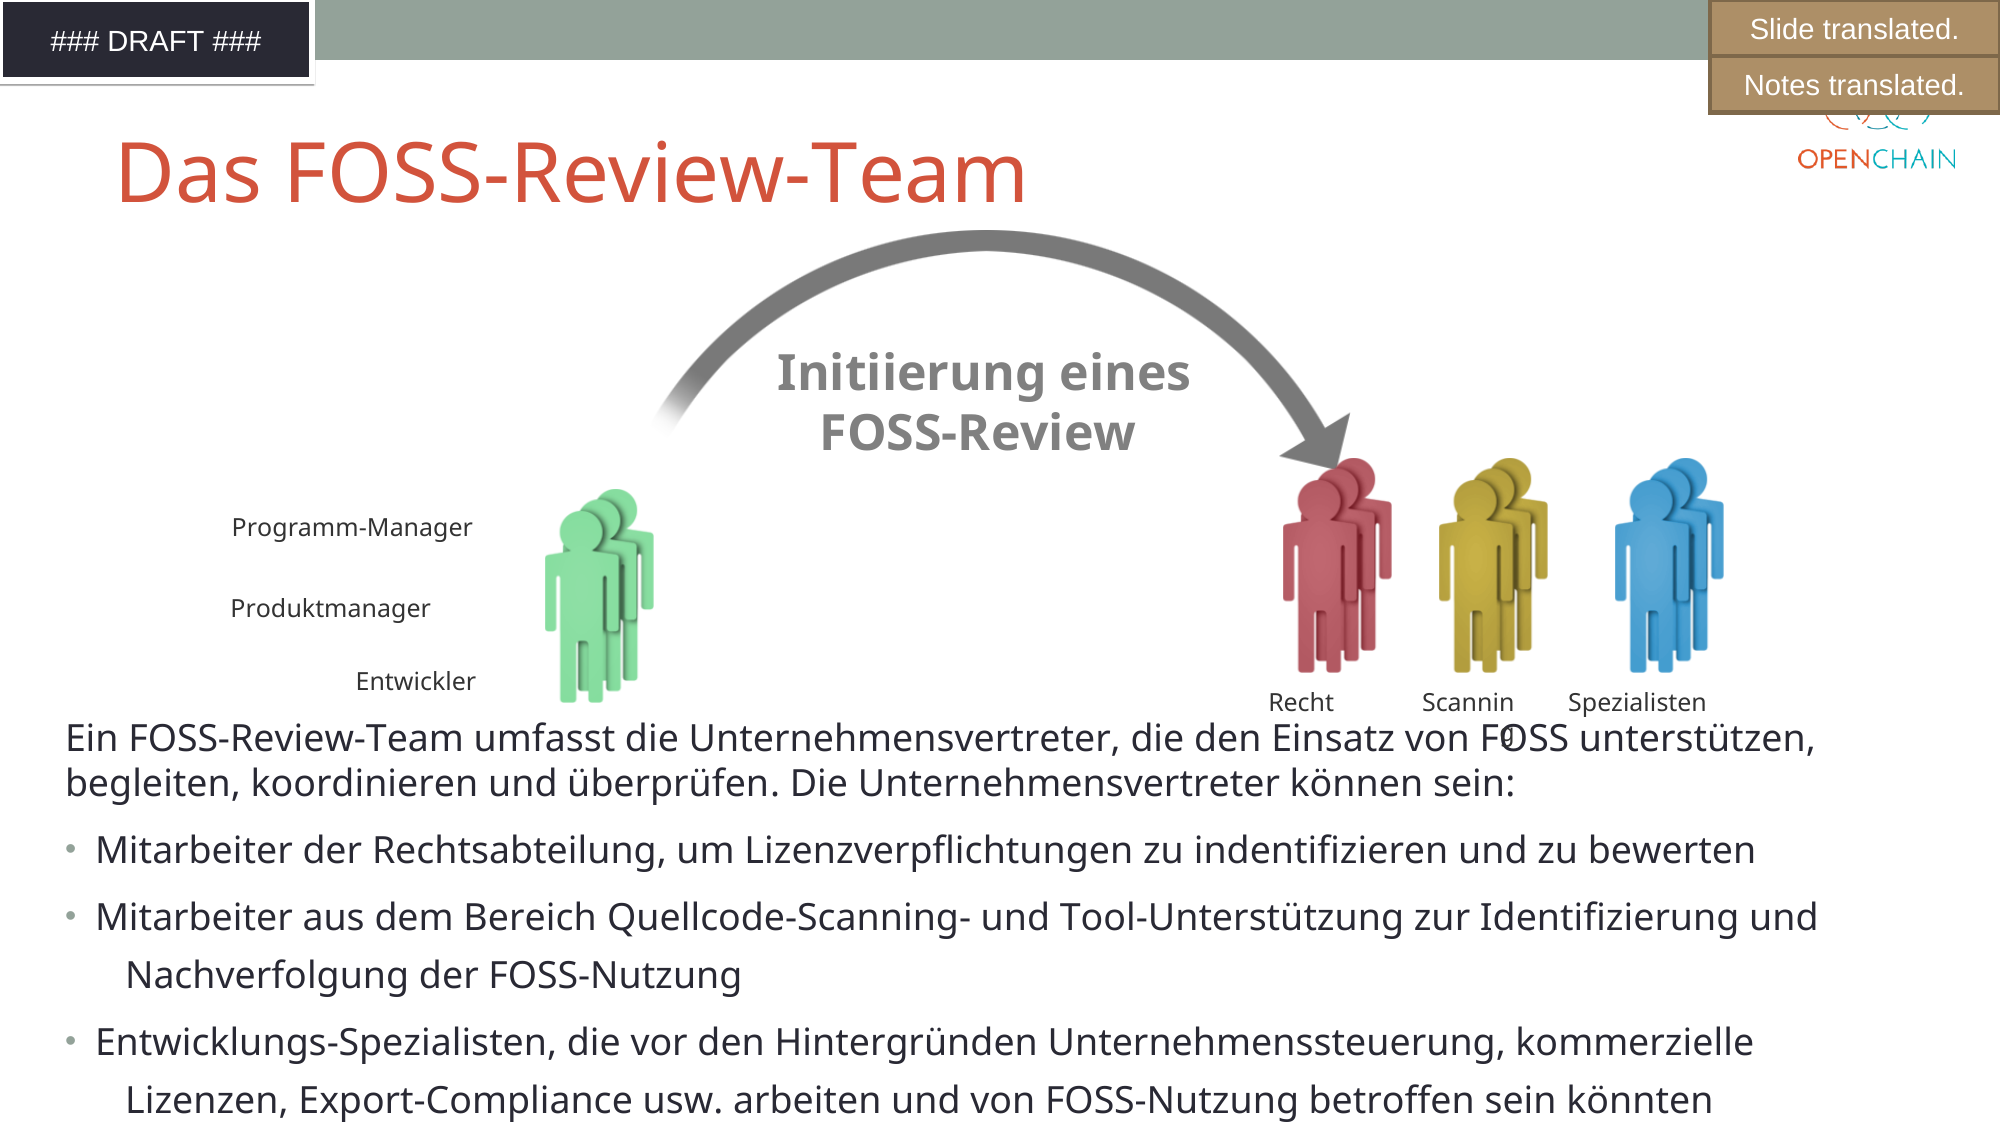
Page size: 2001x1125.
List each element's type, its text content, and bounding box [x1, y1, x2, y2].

text_box Produktmanager [215, 585, 528, 631]
text_box Initiierung eines FOSS-Review [760, 333, 1210, 470]
text_box Slide translated. [1710, 0, 2000, 56]
text_box Notes translated. [1710, 56, 2000, 113]
text_box Entwickler [340, 657, 528, 703]
picture [1615, 458, 1724, 673]
list Ein FOSS-Review-Team umfasst die Unternehmensvertreter, die den Einsatz von FOSS unterstützen, begleiten, koordinieren und überprüfen. Die Unternehmensvertreter können sein: Mitarbeiter der Rechtsabteilung, um Lizenzverpflichtungen zu indentifizieren und zu bewerten Mitarbeiter aus dem Bereich Quellcode-Scanning- und Tool-Unterstützung zur Identifizierung und Nachverfolgung der FOSS-Nutzung Entwicklungs-Spezialisten, die vor den Hintergründen Unternehmenssteuerung, kommerzielle Lizenzen, Export-Compliance usw. arbeiten und von FOSS-Nutzung betroffen sein könnten [50, 706, 1901, 1125]
picture [545, 489, 654, 703]
text_box Scanning [1406, 679, 1542, 725]
picture [1439, 458, 1548, 673]
text_box Programm-Manager [216, 503, 542, 550]
picture [649, 230, 1392, 673]
text_box Spezialisten [1553, 679, 1724, 726]
text_box Recht [1253, 678, 1388, 725]
title Das FOSS-Review-Team [99, 87, 1900, 251]
